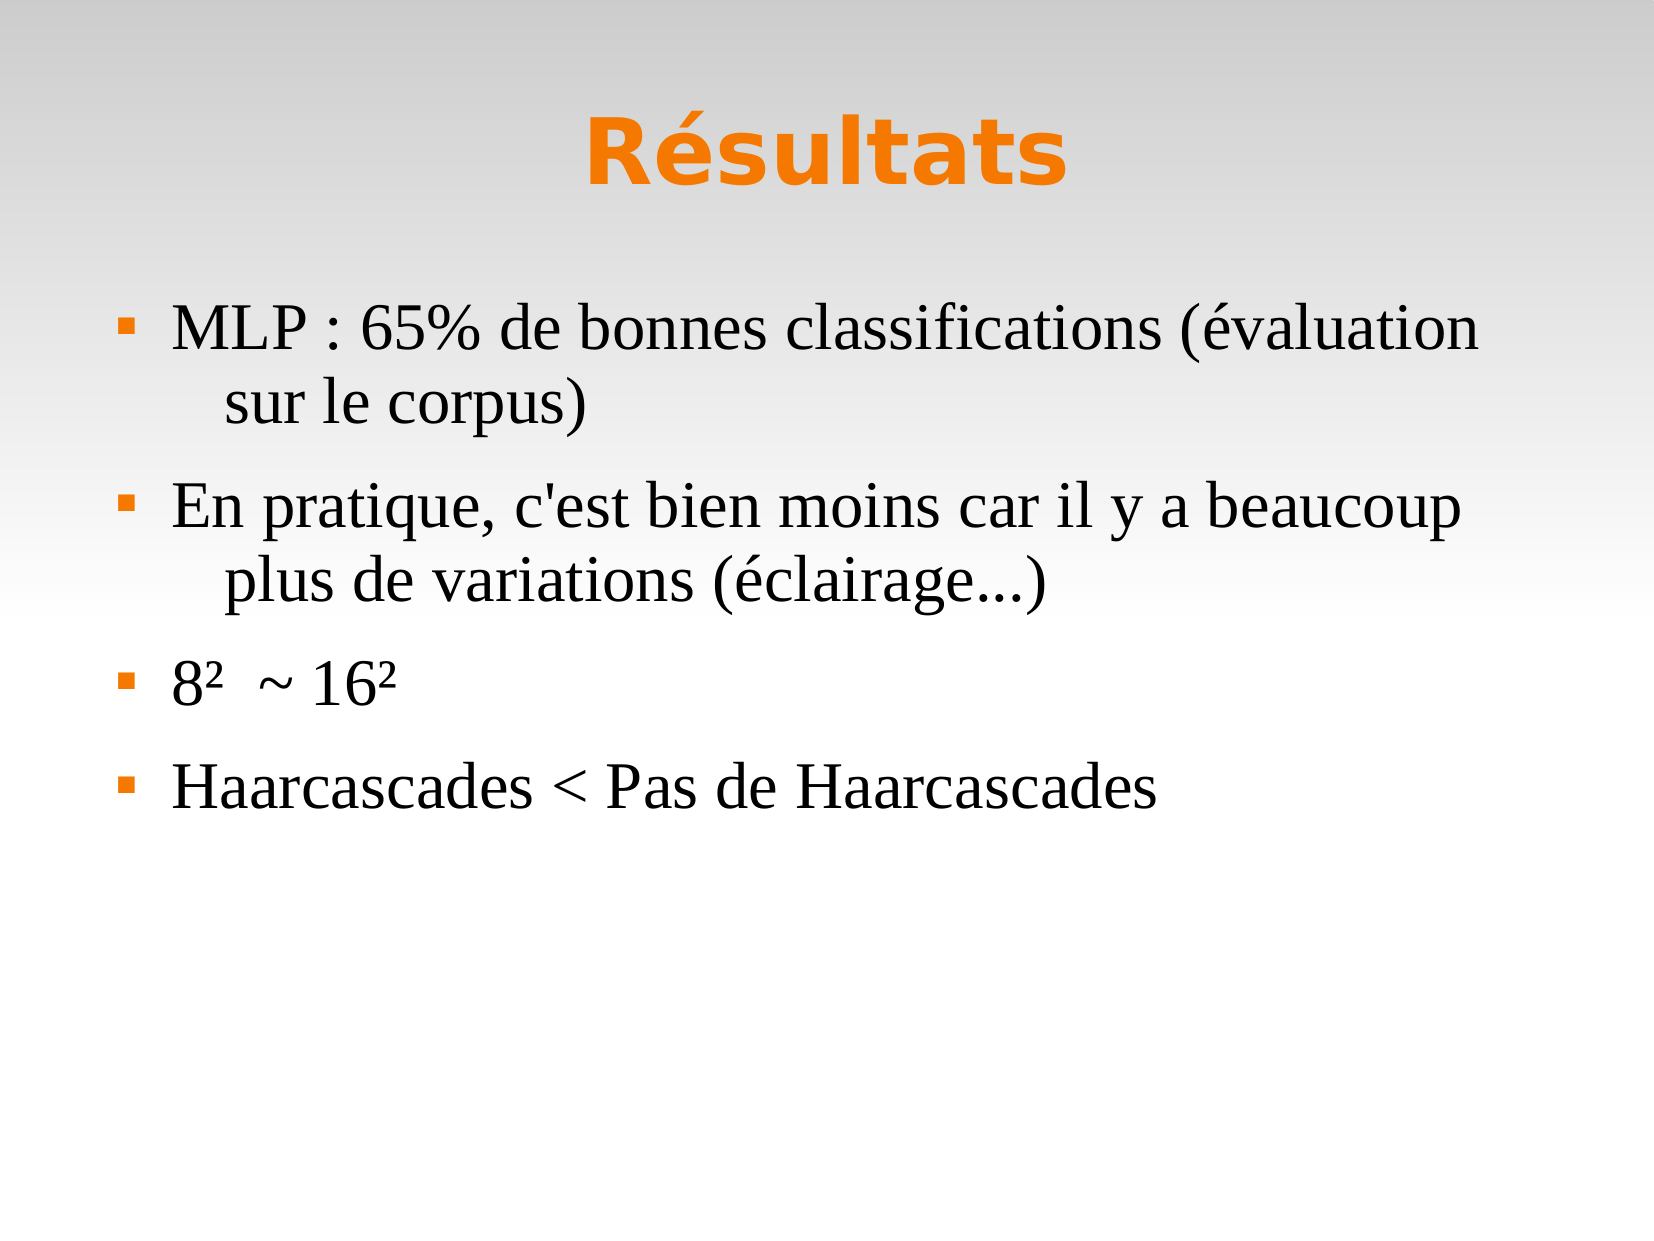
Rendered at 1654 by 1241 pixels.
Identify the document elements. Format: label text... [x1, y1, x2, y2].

title Résultats [82, 56, 1571, 250]
list MLP : 65% de bonnes classifications (évaluation sur le corpus) En pratique, c'est bien moins car il y a beaucoup plus de variations (éclairage...) 8² ~ 16² Haarcascades < Pas de Haarcascades [82, 290, 1571, 1094]
